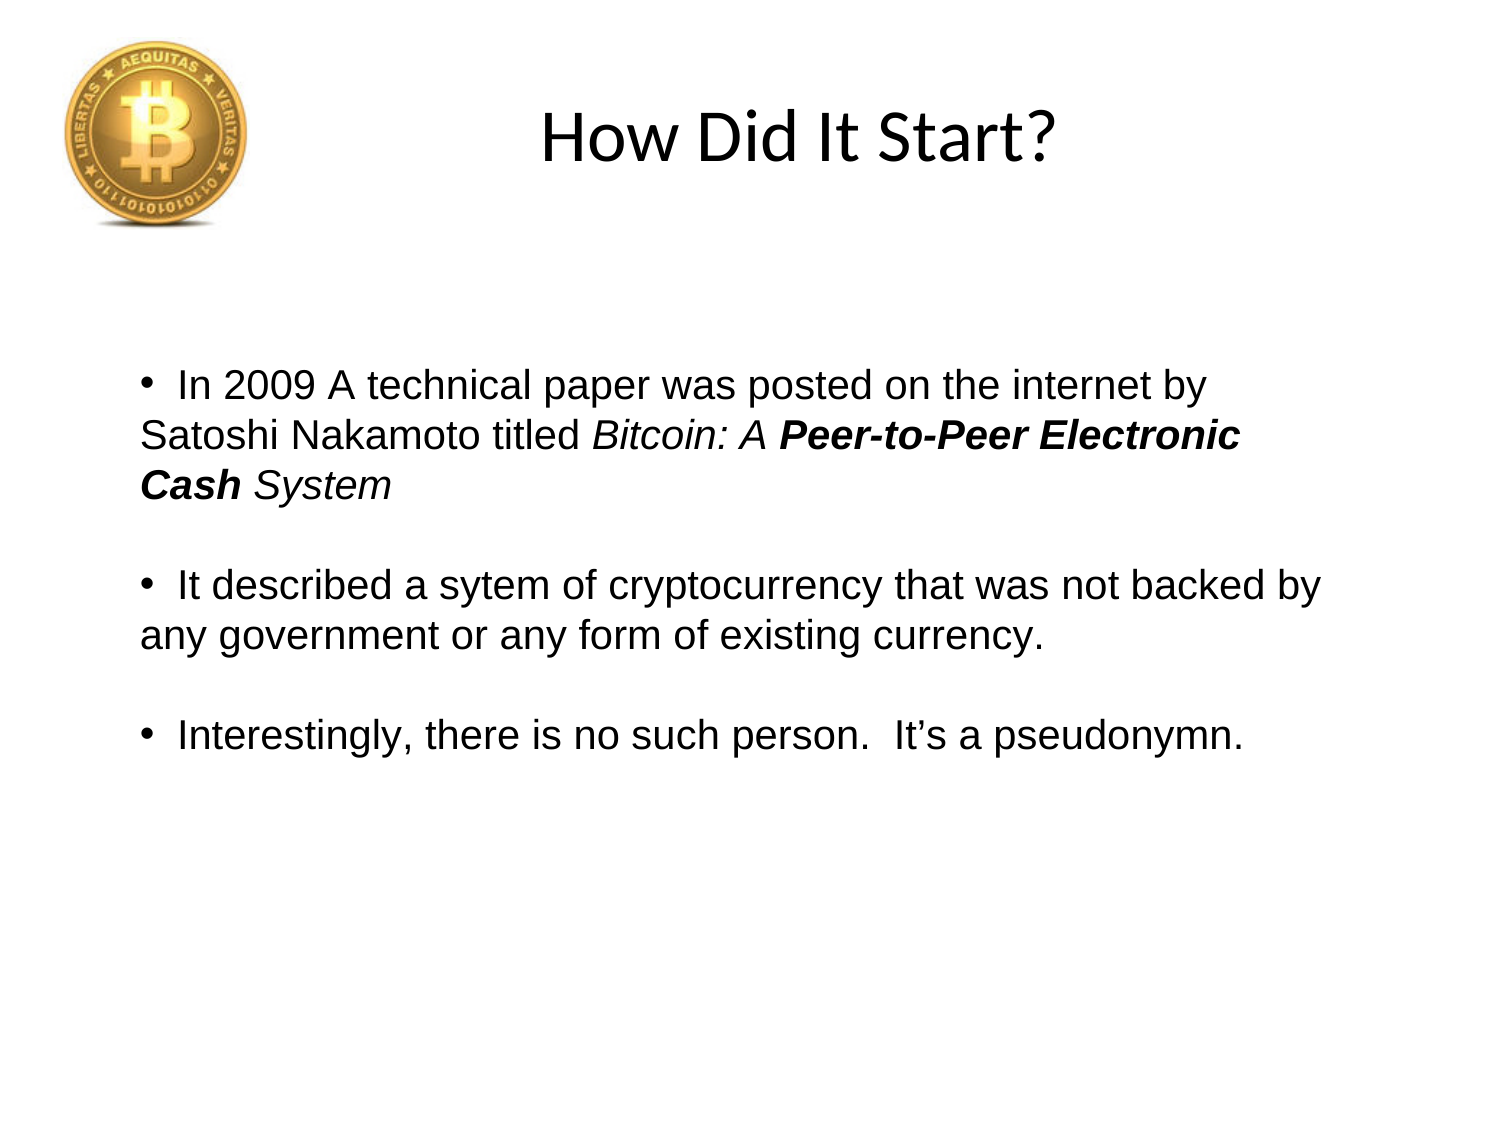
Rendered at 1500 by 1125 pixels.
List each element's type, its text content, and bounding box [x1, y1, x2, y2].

text_box In 2009 A technical paper was posted on the internet by Satoshi Nakamoto titled Bitcoin: A Peer-to-Peer Electronic Cash System It described a sytem of cryptocurrency that was not backed by any government or any form of existing currency. Interestingly, there is no such person. It’s a pseudonymn. [124, 349, 1338, 766]
picture [62, 37, 250, 230]
title How Did It Start? [275, 37, 1326, 225]
